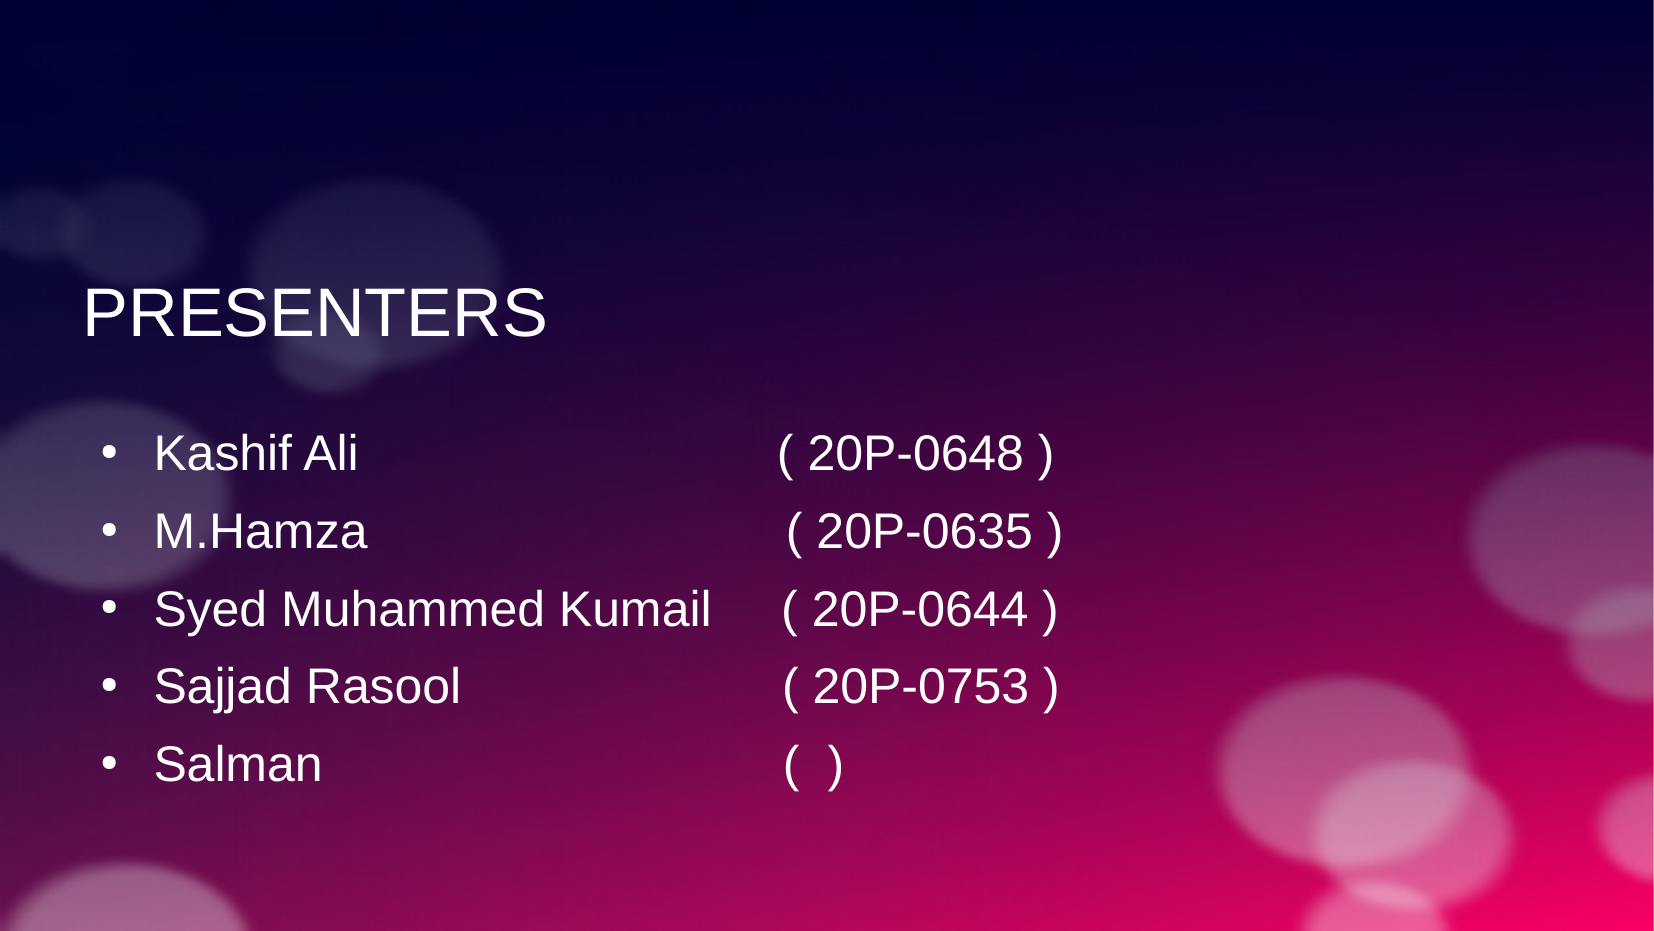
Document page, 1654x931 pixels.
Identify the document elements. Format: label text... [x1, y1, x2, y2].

title PRESENTERS [82, 234, 1571, 390]
list Kashif Ali ( 20P-0648 ) M.Hamza ( 20P-0635 ) Syed Muhammed Kumail ( 20P-0644 ) Sajjad Rasool ( 20P-0753 ) Salman ( ) [82, 425, 1571, 901]
picture [0, 0, 1654, 931]
